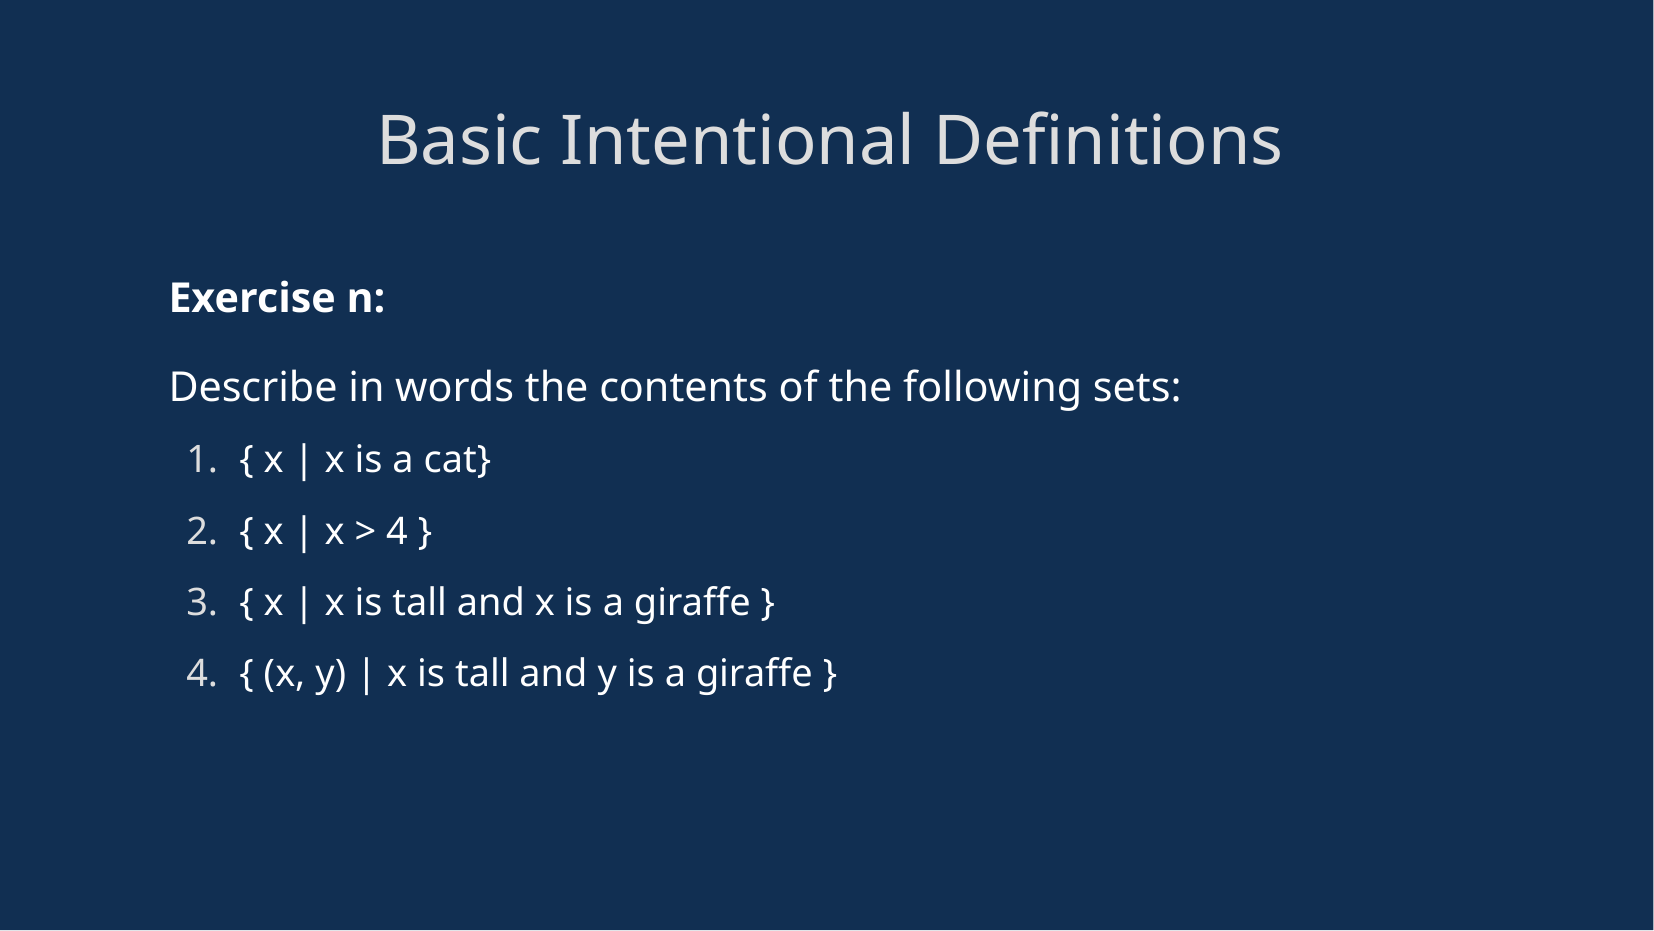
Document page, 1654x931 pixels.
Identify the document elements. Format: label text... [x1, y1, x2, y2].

list Exercise n: Describe in words the contents of the following sets: { x | x is a cat} { x | x > 4 } { x | x is tall and x is a giraffe } { (x, y) | x is tall and y is a giraffe } [97, 268, 1563, 806]
title Basic Intentional Definitions [97, 56, 1563, 220]
